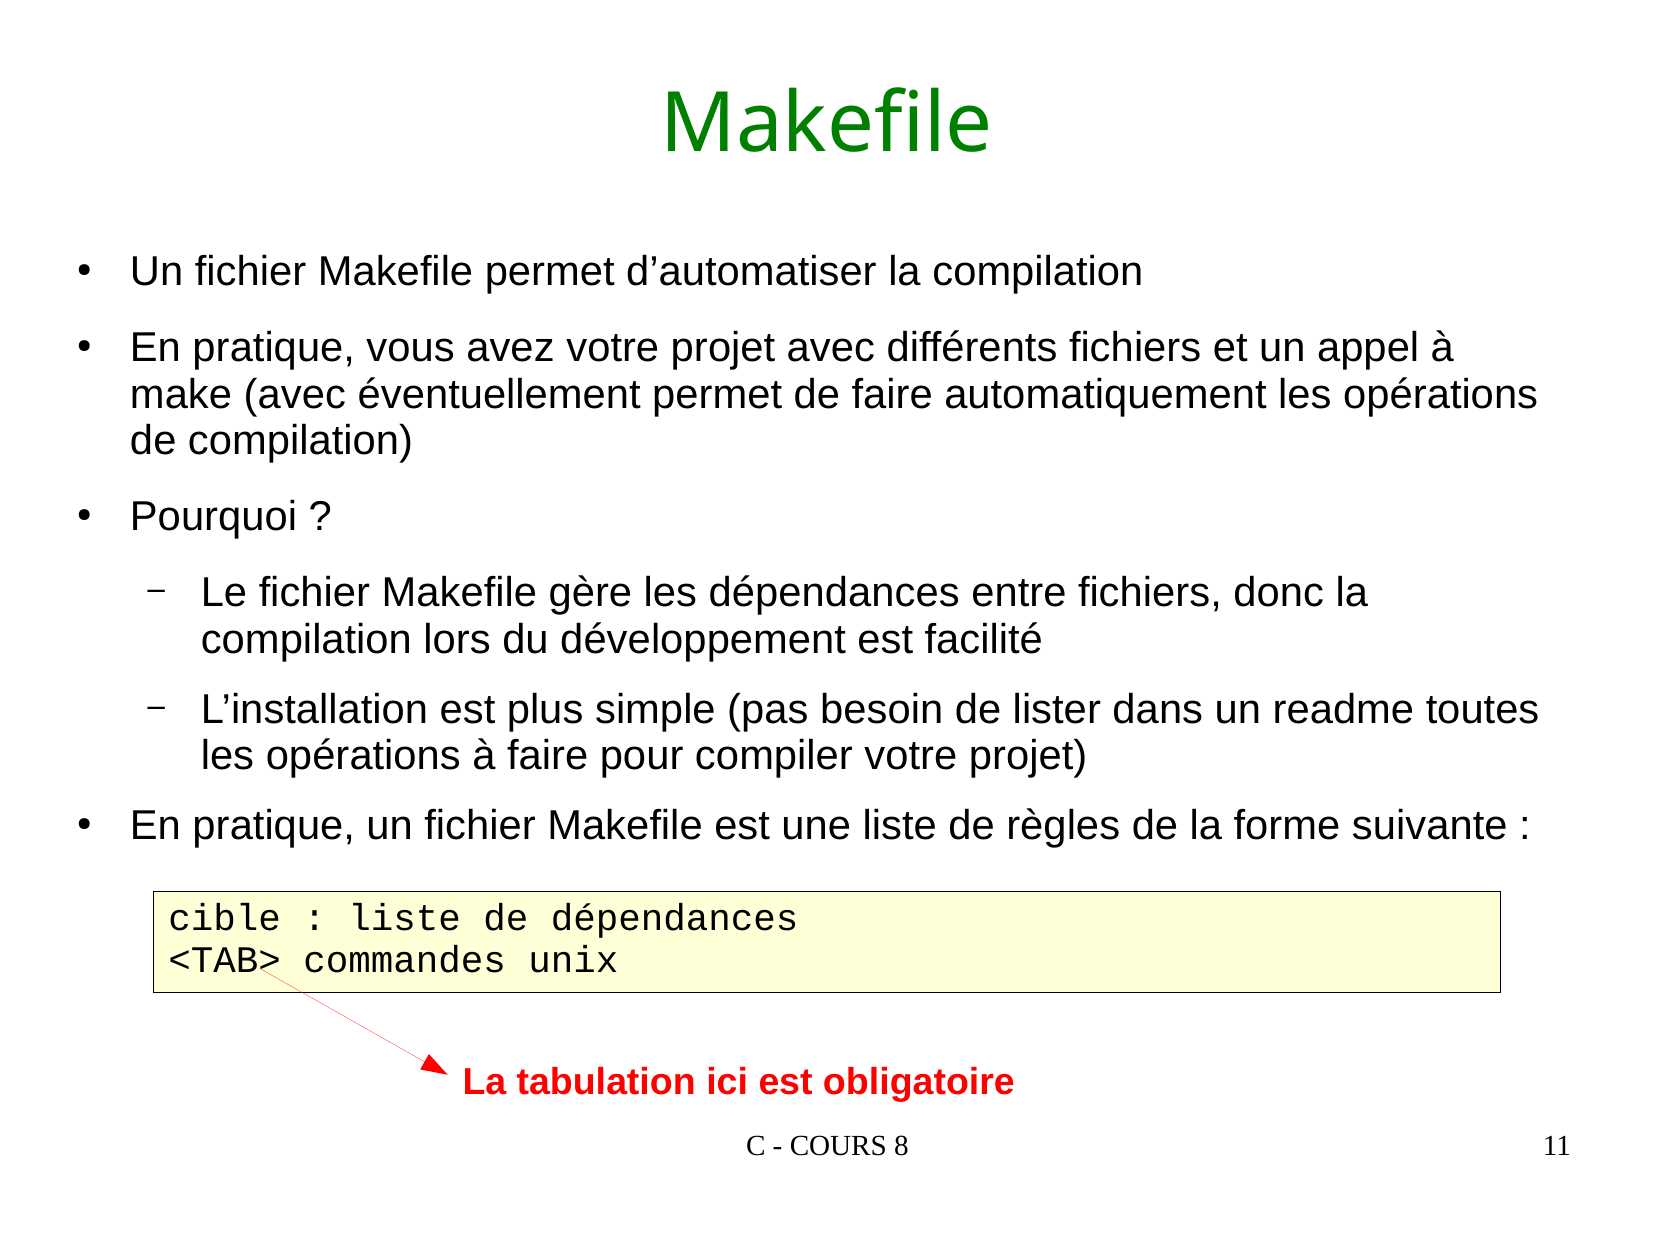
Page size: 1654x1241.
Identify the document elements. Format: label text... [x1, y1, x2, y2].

text_box La tabulation ici est obligatoire [447, 1053, 1031, 1111]
text_box cible : liste de dépendances <TAB> commandes unix [153, 891, 1501, 993]
list Un fichier Makefile permet d’automatiser la compilation En pratique, vous avez votre projet avec différents fichiers et un appel à make (avec éventuellement permet de faire automatiquement les opérations de compilation) Pourquoi ? Le fichier Makefile gère les dépendances entre fichiers, donc la compilation lors du développement est facilité L’installation est plus simple (pas besoin de lister dans un readme toutes les opérations à faire pour compiler votre projet) En pratique, un fichier Makefile est une liste de règles de la forme suivante : [59, 248, 1548, 1063]
title Makefile [82, 49, 1571, 189]
